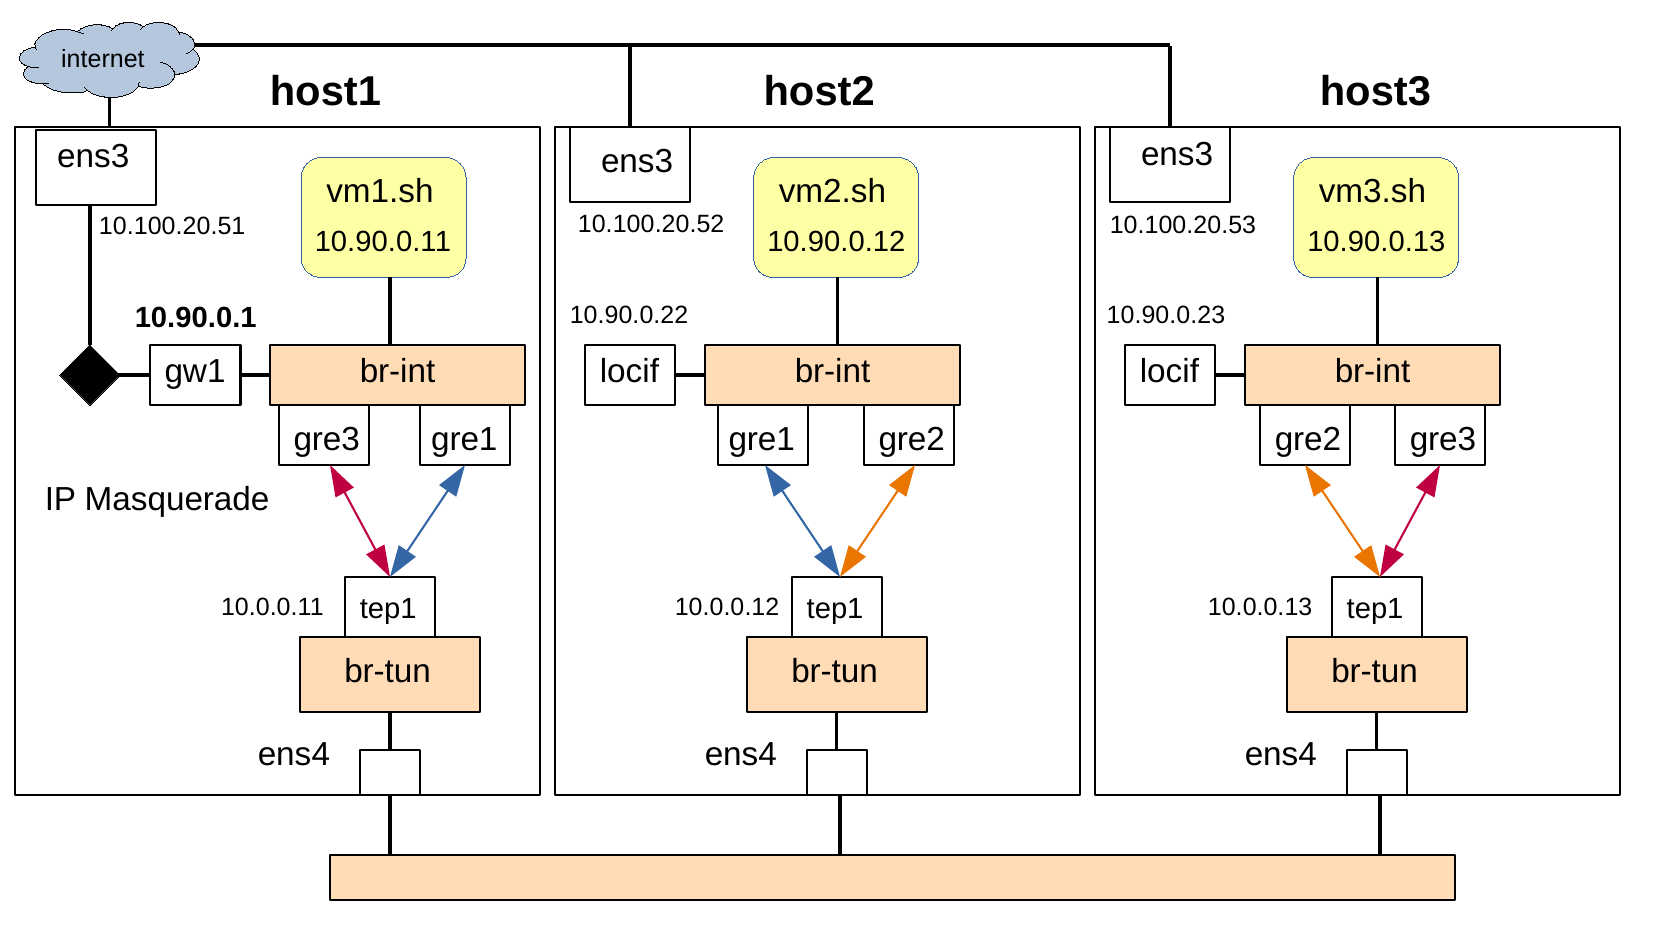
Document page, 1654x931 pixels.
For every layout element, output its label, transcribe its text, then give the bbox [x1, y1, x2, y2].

text_box 10.100.20.53 [1095, 203, 1312, 256]
text_box gre2 [863, 413, 961, 466]
text_box 10.0.0.11 [206, 585, 345, 637]
text_box ens4 [243, 728, 346, 781]
text_box 10.0.0.12 [660, 585, 799, 637]
text_box ens3 [1126, 128, 1231, 181]
text_box 10.90.0.11 [300, 217, 467, 270]
text_box gre1 [713, 413, 811, 466]
text_box vm3.sh [1303, 165, 1442, 217]
text_box vm1.sh [311, 165, 449, 217]
text_box IP Masquerade [30, 473, 285, 526]
text_box vm2.sh [763, 165, 902, 217]
text_box 10.0.0.13 [1193, 585, 1332, 637]
text_box tep1 [799, 585, 897, 637]
text_box ens4 [1230, 728, 1332, 781]
text_box tep1 [1332, 585, 1437, 637]
text_box host2 [748, 60, 916, 122]
text_box br-tun [776, 645, 893, 697]
text_box gre3 [278, 413, 376, 466]
text_box ens3 [42, 130, 146, 183]
text_box locif [585, 345, 676, 397]
text_box gre3 [1395, 413, 1492, 466]
text_box tep1 [345, 585, 451, 637]
text_box ens4 [690, 728, 792, 781]
text_box [1095, 127, 1621, 796]
text_box internet [19, 22, 200, 98]
text_box br-int [1320, 345, 1426, 397]
text_box 10.100.20.51 [84, 204, 302, 257]
text_box 10.90.0.22 [555, 293, 724, 346]
text_box [330, 855, 1456, 901]
text_box ens3 [586, 135, 691, 187]
text_box 10.90.0.23 [1091, 293, 1261, 346]
text_box gre2 [1260, 413, 1357, 466]
text_box gre1 [416, 413, 513, 466]
text_box 10.100.20.52 [563, 202, 781, 255]
text_box 10.90.0.12 [752, 217, 921, 270]
text_box 10.90.0.13 [1292, 217, 1461, 270]
text_box gw1 [149, 346, 241, 397]
text_box host3 [1305, 60, 1472, 122]
text_box br-int [345, 345, 451, 397]
text_box host1 [255, 60, 422, 122]
text_box [555, 127, 1081, 796]
text_box 10.90.0.1 [120, 293, 287, 346]
text_box br-int [780, 345, 886, 397]
text_box [15, 127, 541, 796]
text_box locif [1125, 346, 1216, 397]
text_box br-tun [1316, 645, 1433, 697]
text_box br-tun [329, 645, 446, 697]
